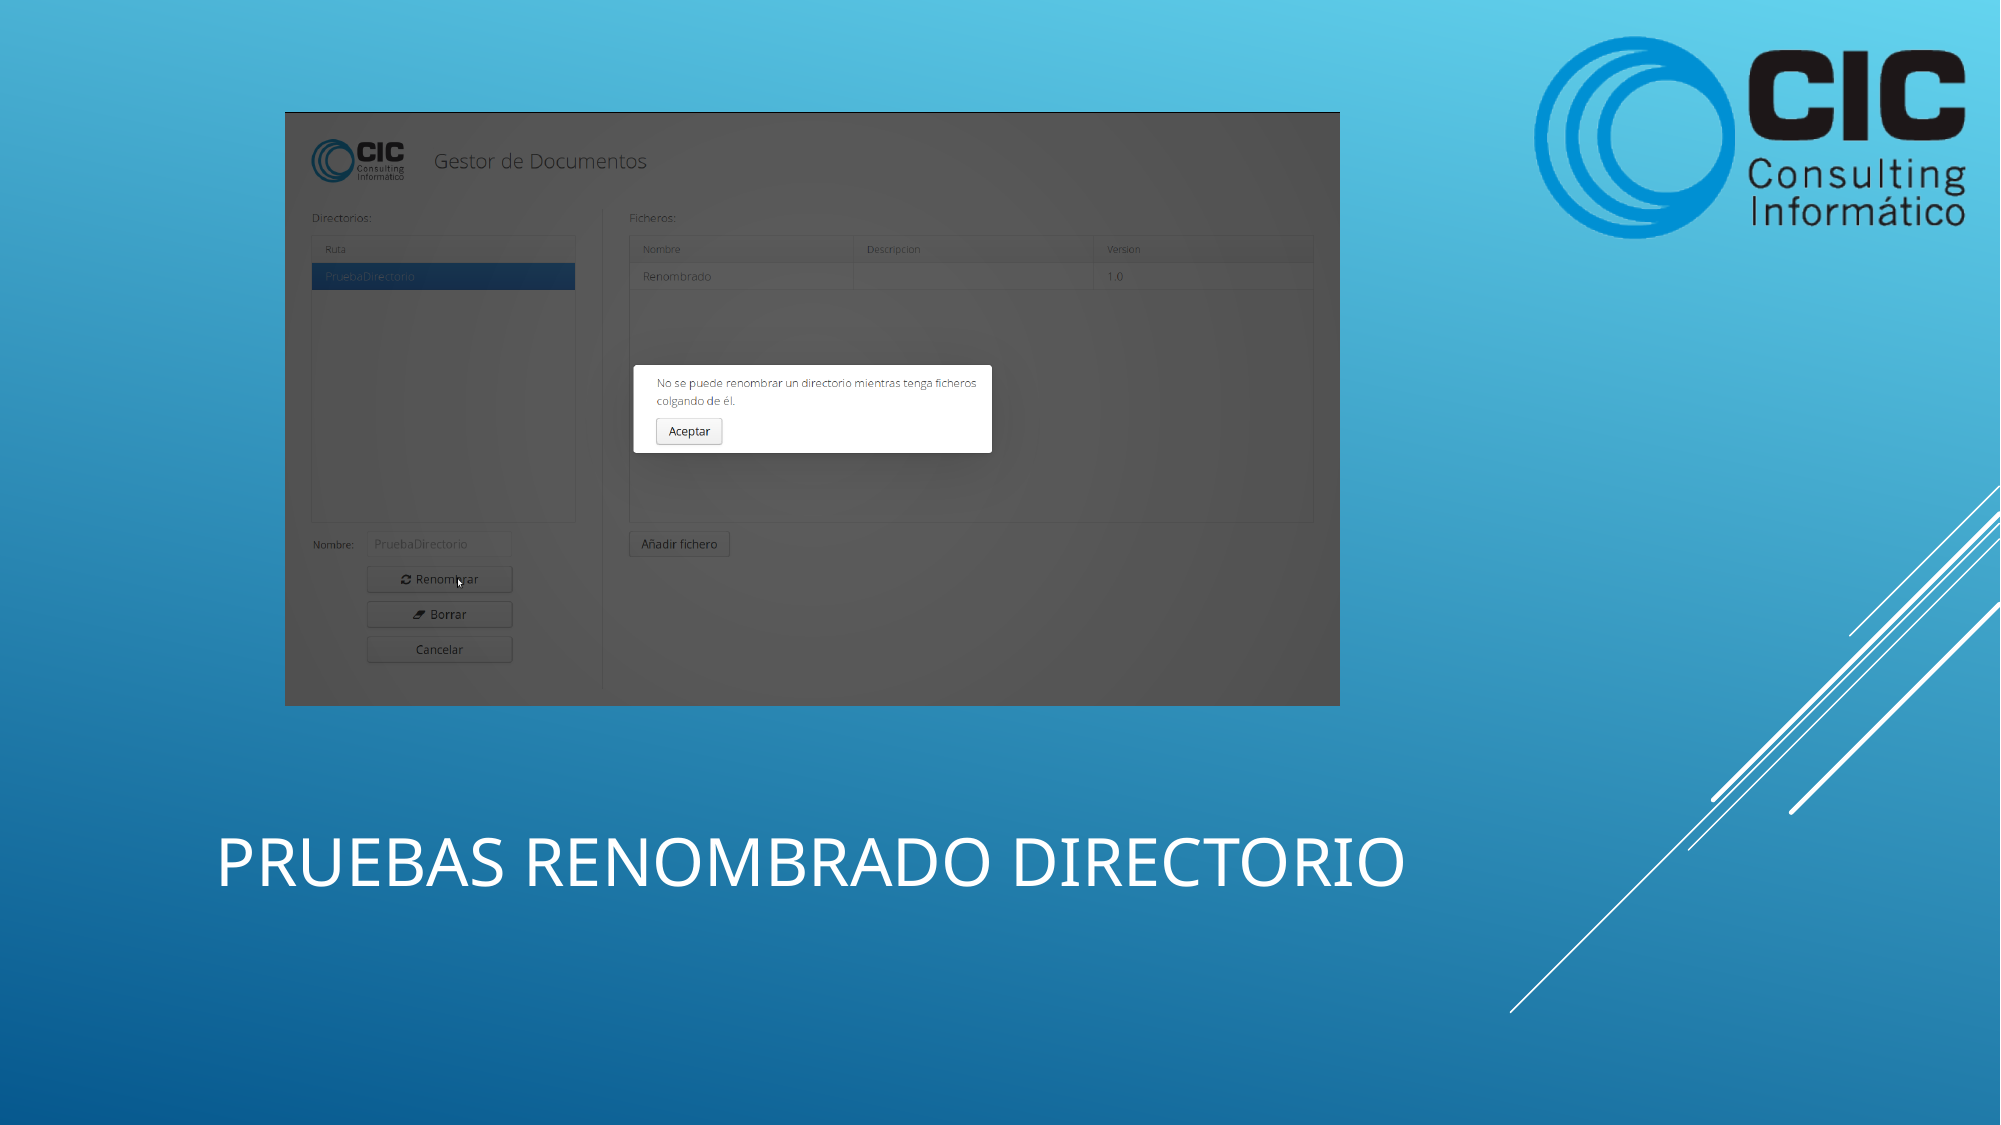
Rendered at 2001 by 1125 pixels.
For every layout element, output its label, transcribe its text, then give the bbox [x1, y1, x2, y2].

picture [1512, 0, 1988, 295]
title Pruebas renombrado directorio [112, 736, 1513, 984]
picture [285, 112, 1340, 706]
